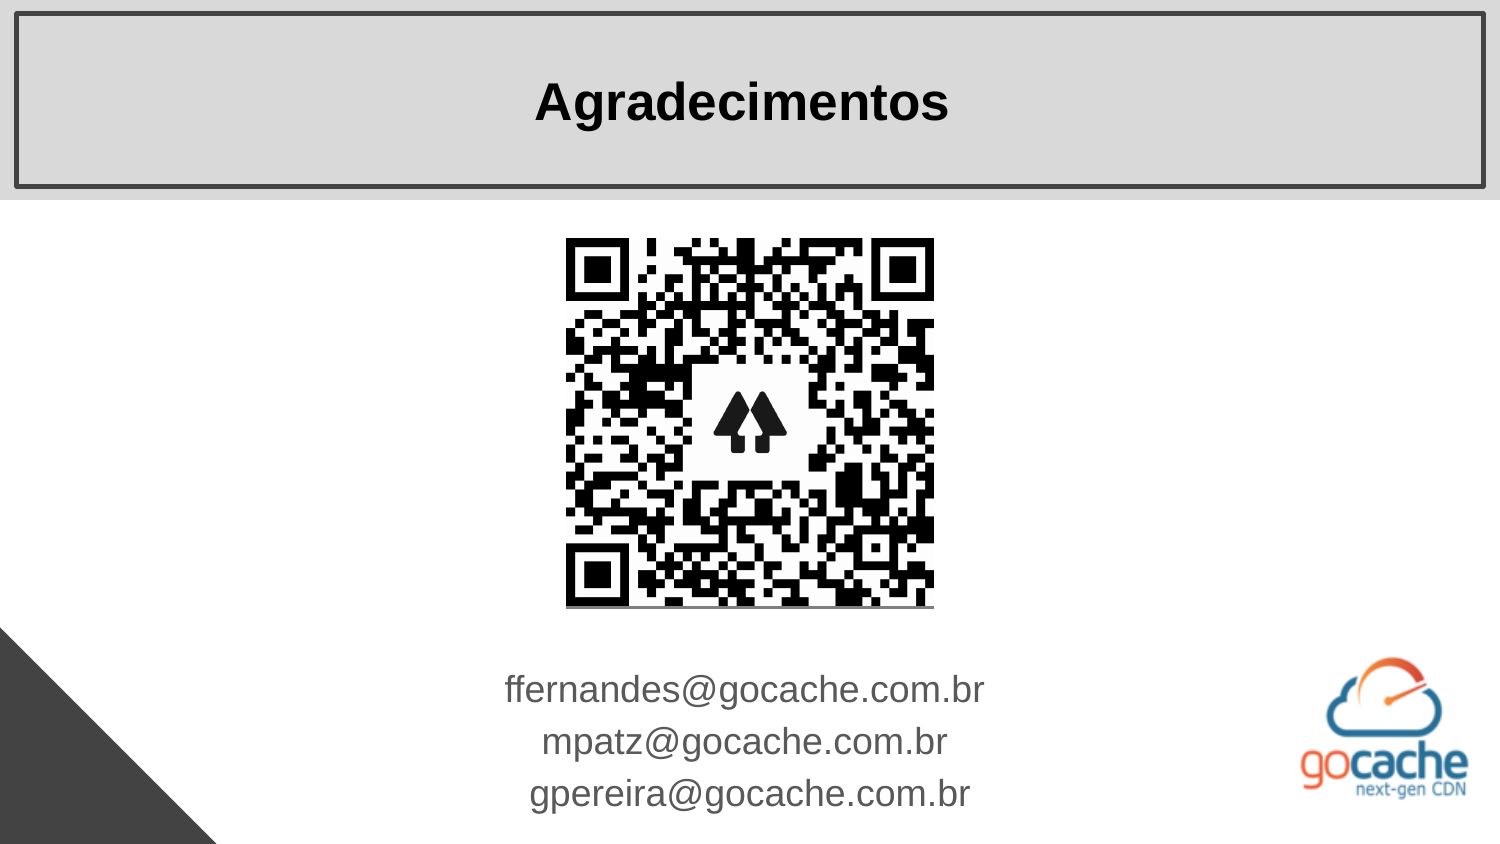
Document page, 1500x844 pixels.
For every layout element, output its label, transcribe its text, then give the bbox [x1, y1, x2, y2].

title Agradecimentos [182, 52, 1318, 147]
picture [1265, 615, 1500, 844]
list ffernandes@gocache.com.br mpatz@gocache.com.br gpereira@gocache.com.br [485, 643, 1014, 838]
text_box [0, 627, 217, 844]
picture [566, 238, 934, 606]
text_box [0, 0, 1500, 200]
